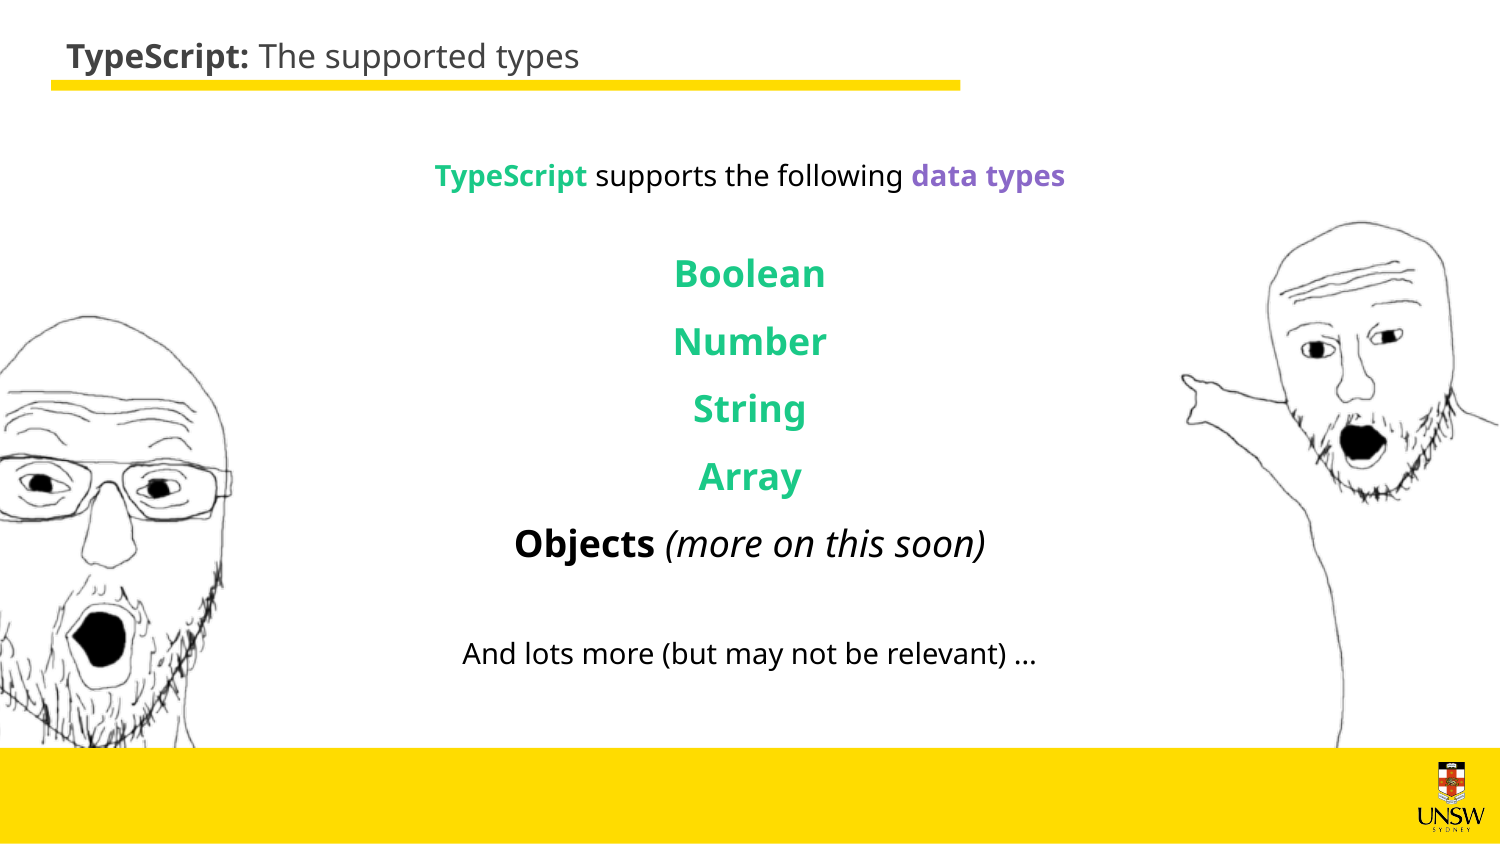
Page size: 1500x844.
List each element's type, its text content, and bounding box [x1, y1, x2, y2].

picture [0, 161, 288, 748]
picture [1154, 161, 1500, 748]
text_box [51, 79, 961, 91]
text_box TypeScript supports the following data types Boolean Number String Array Objects (more on this soon) And lots more (but may not be relevant) … [179, 142, 1321, 756]
text_box TypeScript: The supported types [51, 20, 1449, 91]
picture [1418, 762, 1485, 832]
